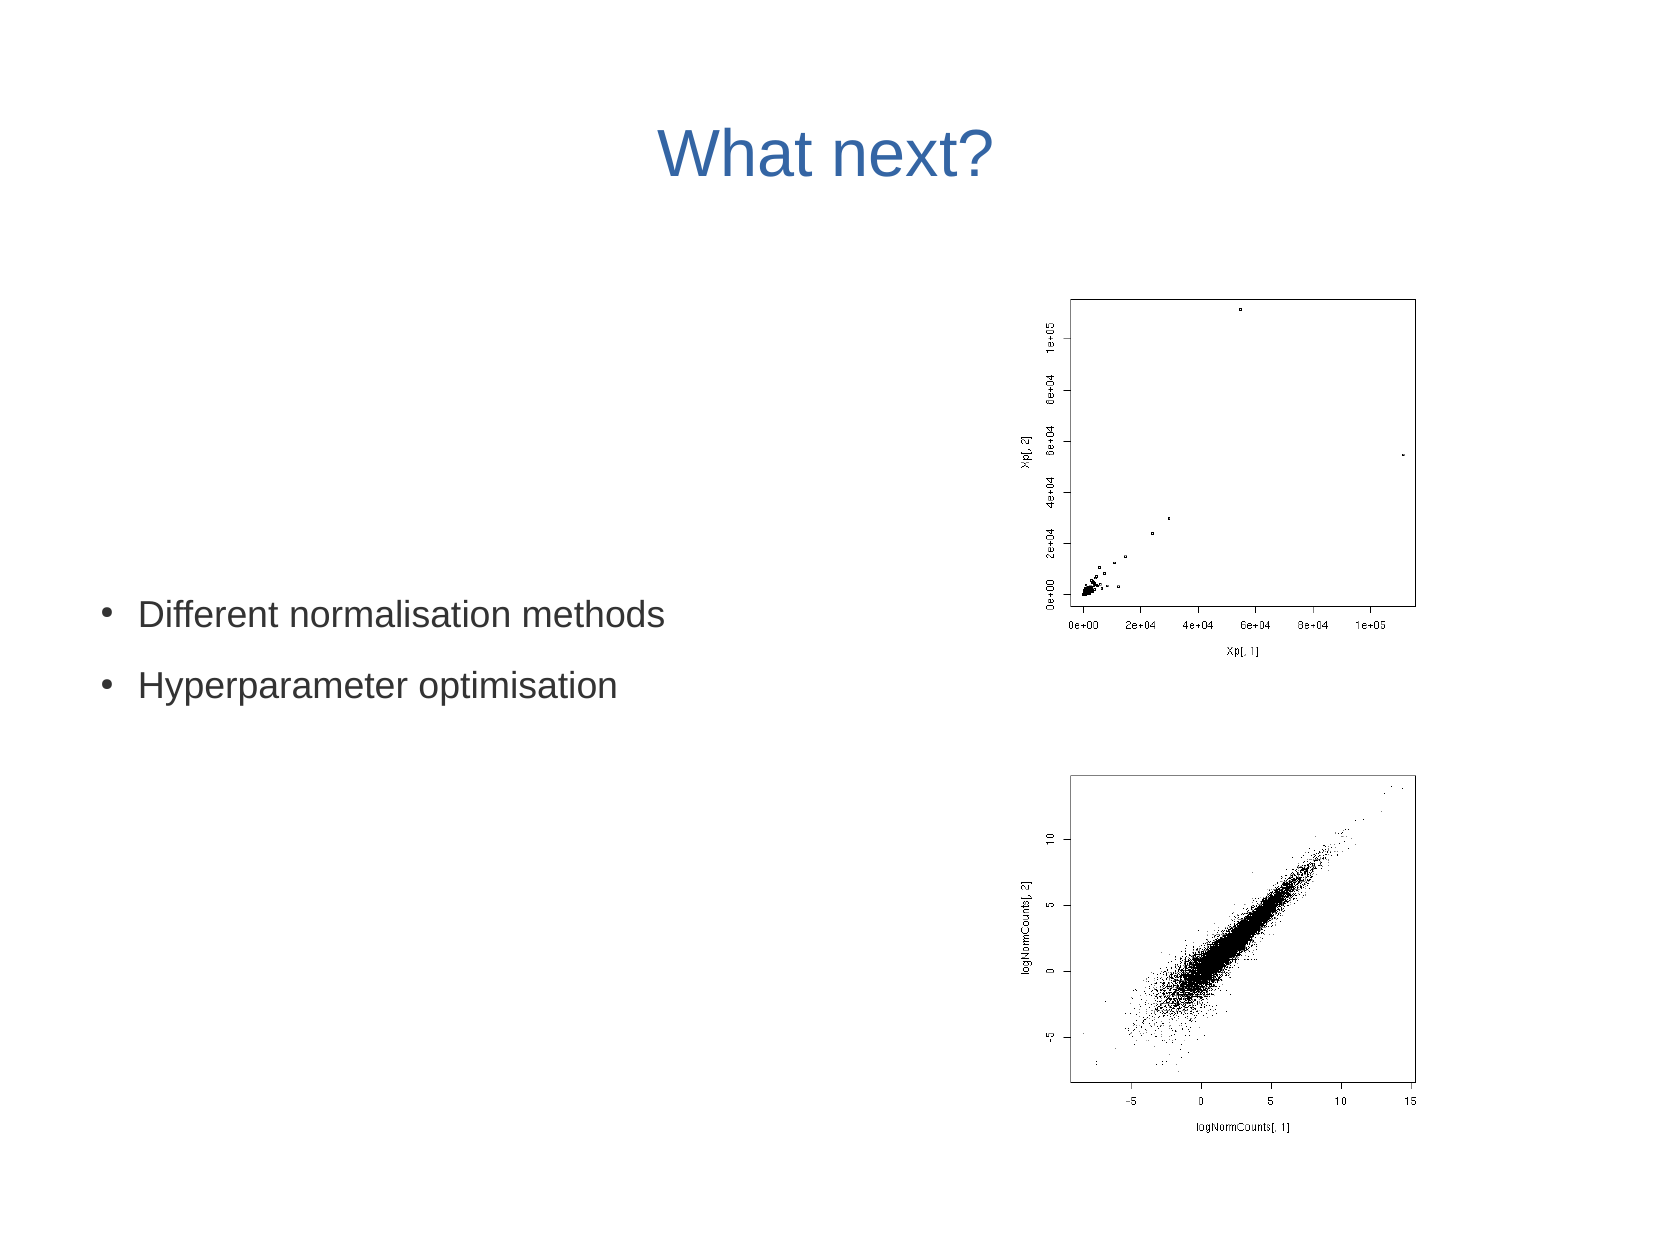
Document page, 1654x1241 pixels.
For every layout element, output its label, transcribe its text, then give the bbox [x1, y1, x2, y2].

picture [1018, 723, 1442, 1147]
list Different normalisation methods Hyperparameter optimisation [82, 290, 809, 1010]
title What next? [82, 49, 1571, 257]
picture [1018, 246, 1442, 671]
